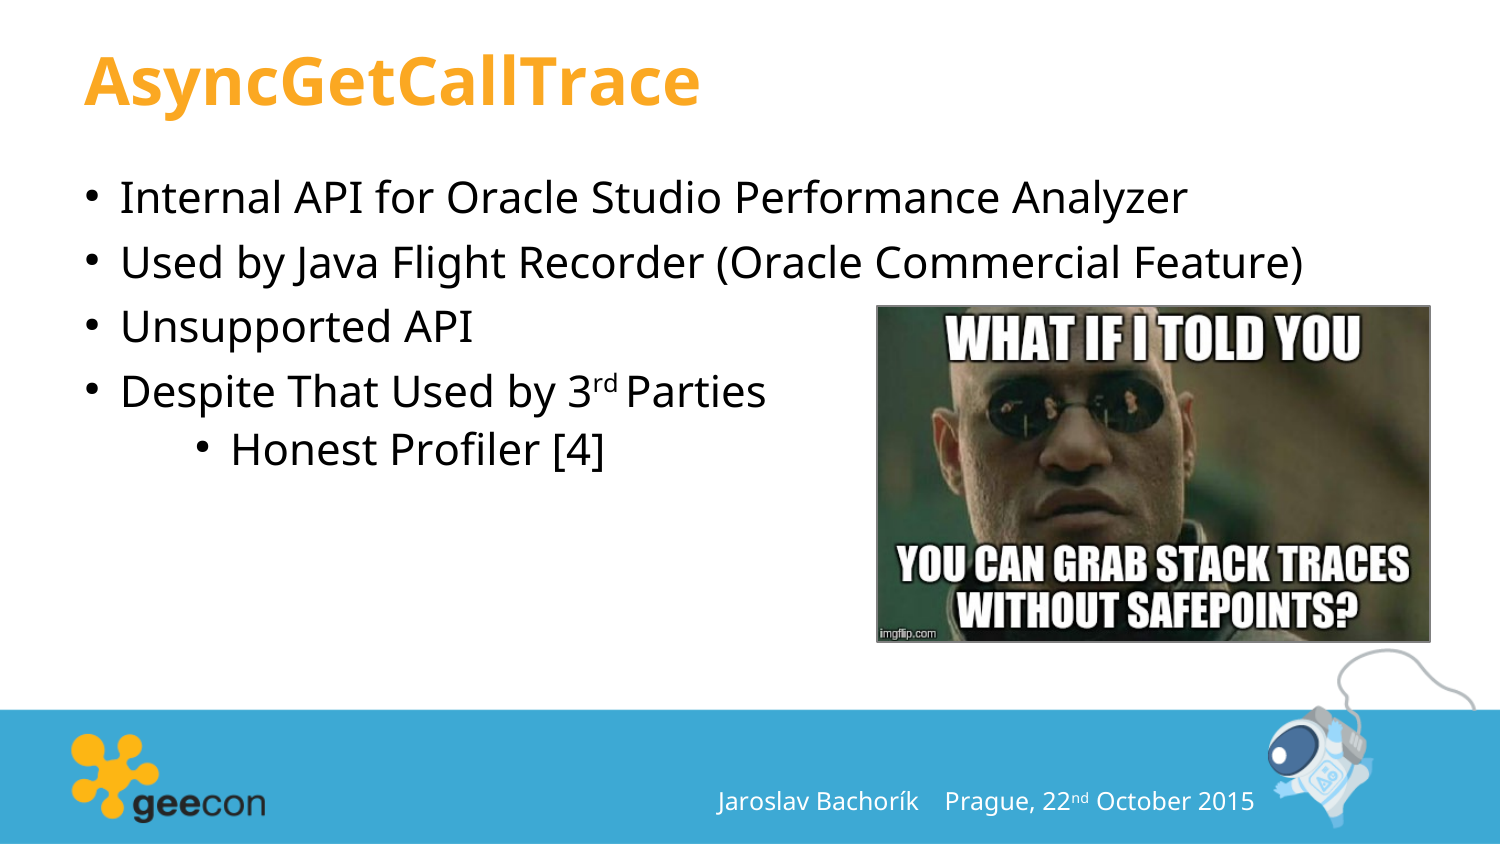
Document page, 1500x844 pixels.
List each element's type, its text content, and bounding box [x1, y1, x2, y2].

text_box Jaroslav Bachorík Prague, 22nd October 2015 [442, 778, 1270, 824]
list Internal API for Oracle Studio Performance Analyzer Used by Java Flight Recorder (Oracle Commercial Feature) Unsupported API Despite That Used by 3rd Parties Honest Profiler [4] [75, 165, 1426, 623]
picture [0, 0, 1500, 844]
title AsyncGetCallTrace [75, 33, 1426, 165]
